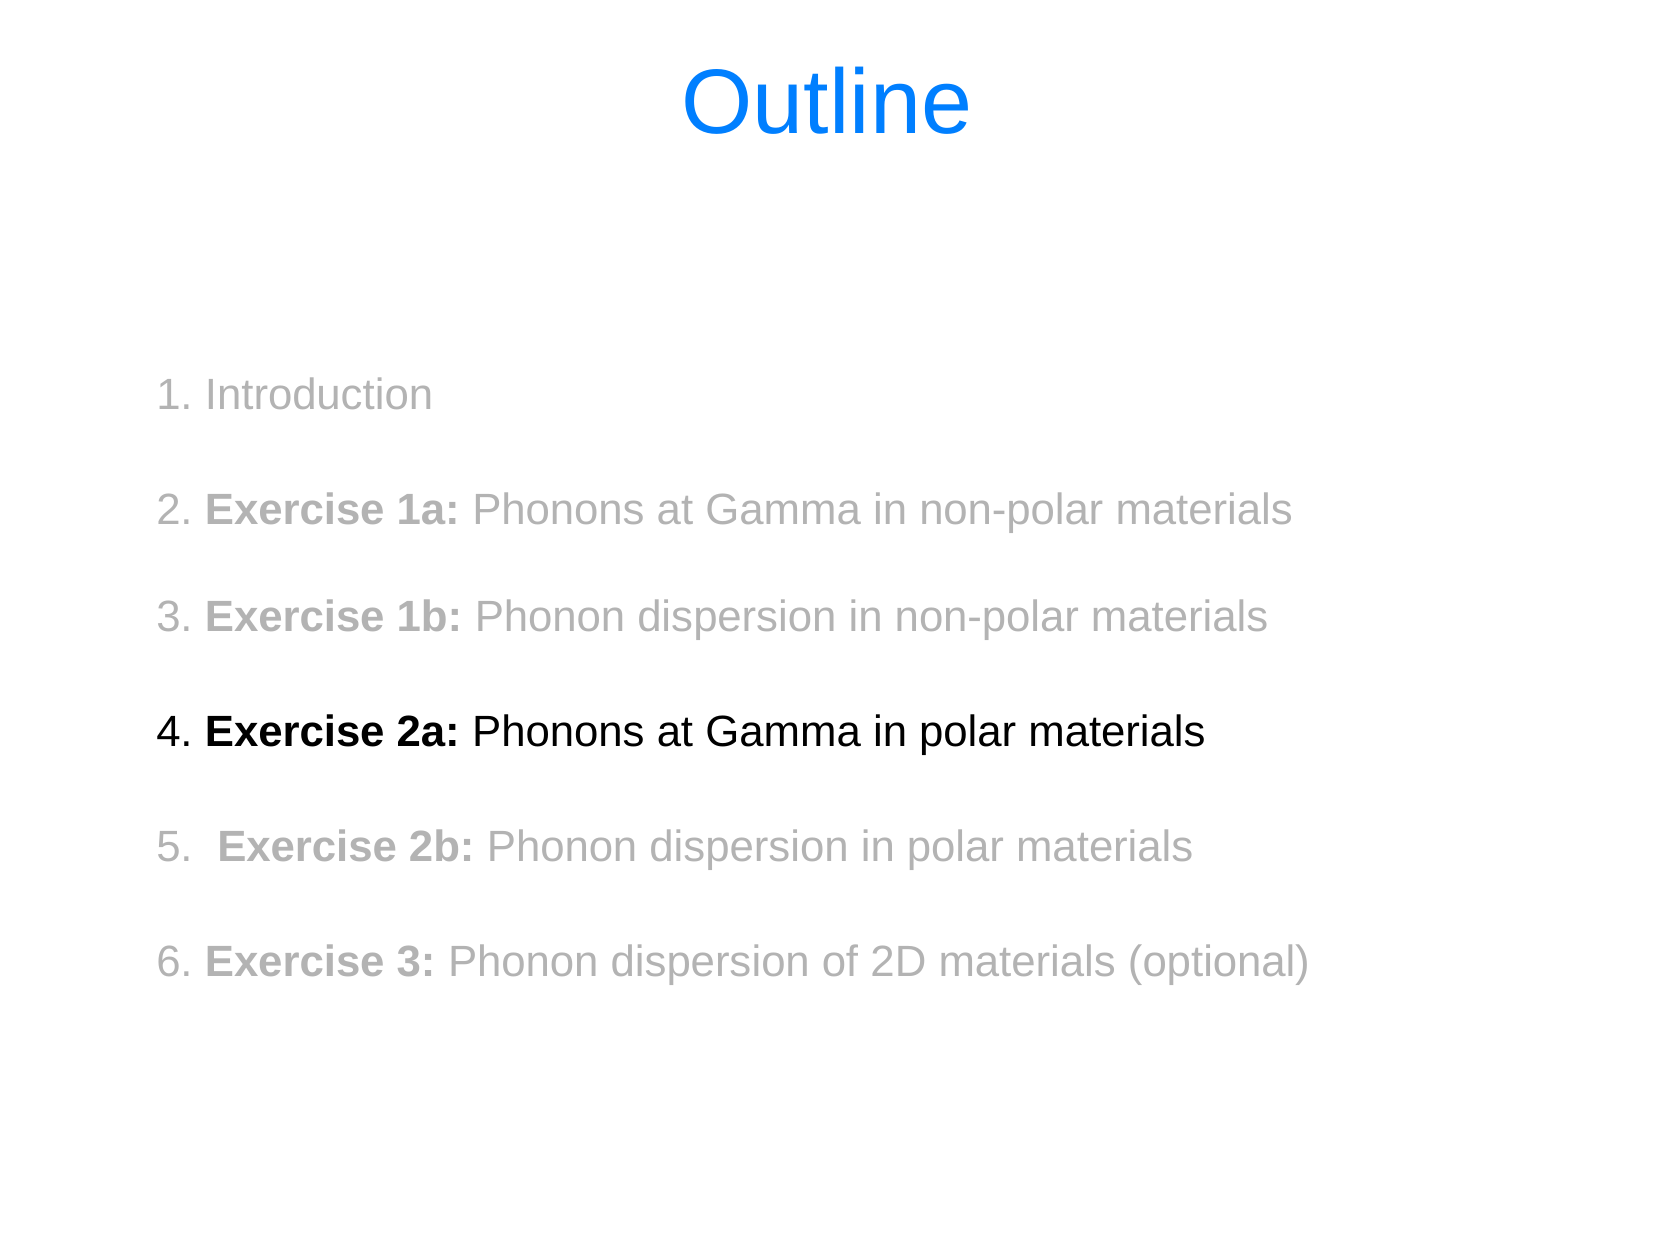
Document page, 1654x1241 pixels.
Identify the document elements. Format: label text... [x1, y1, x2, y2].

text_box [120, 765, 1321, 1081]
title Outline [82, 49, 1572, 257]
list 1. Introduction 2. Exercise 1a: Phonons at Gamma in non-polar materials 3. Exercise 1b: Phonon dispersion in non-polar materials 4. Exercise 2a: Phonons at Gamma in polar materials 5. Exercise 2b: Phonon dispersion in polar materials 6. Exercise 3: Phonon dispersion of 2D materials (optional) [135, 370, 1516, 991]
text_box [147, 240, 1318, 646]
